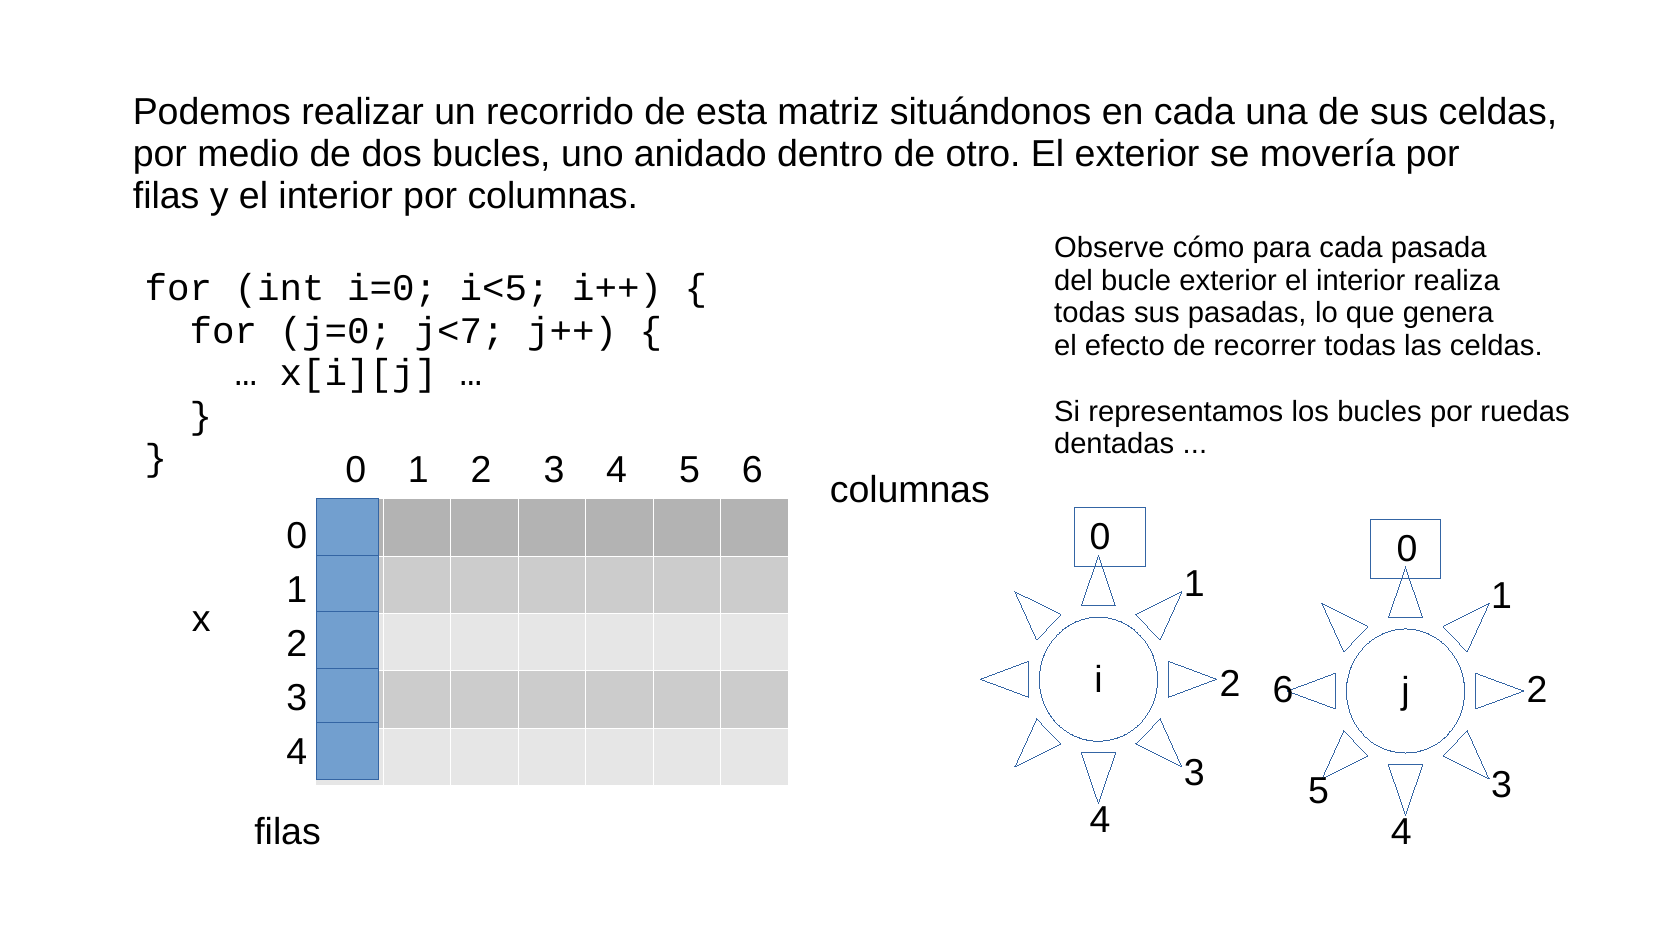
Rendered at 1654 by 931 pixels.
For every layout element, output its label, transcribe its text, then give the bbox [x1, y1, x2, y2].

table_cell [384, 557, 450, 613]
text_box i [1014, 718, 1061, 767]
table_cell [451, 729, 518, 785]
table_cell [519, 557, 585, 613]
text_box 0 [1074, 507, 1126, 565]
table_cell [586, 614, 653, 670]
table_cell [519, 671, 585, 728]
text_box 6 [1257, 661, 1309, 719]
text_box j [1443, 609, 1480, 652]
text_box 2 [1511, 661, 1563, 719]
table_cell [519, 729, 585, 785]
text_box 3 [1169, 744, 1220, 801]
table_cell [654, 729, 720, 785]
text_box j [1475, 673, 1511, 709]
text_box columnas [814, 460, 1005, 518]
text_box filas [239, 803, 336, 860]
text_box i [1014, 591, 1061, 640]
text_box i [1081, 565, 1116, 606]
table_cell [379, 557, 383, 613]
table_header [654, 499, 720, 556]
table_cell [451, 614, 518, 670]
table_cell [721, 729, 788, 785]
text_box i [1081, 752, 1116, 791]
text_box i [1039, 617, 1158, 742]
table_cell [384, 671, 450, 728]
text_box x [177, 590, 226, 648]
text_box j [1443, 730, 1479, 773]
text_box j [1309, 673, 1336, 709]
table_cell [384, 614, 450, 670]
text_box j [1329, 730, 1368, 768]
table_header [451, 499, 518, 556]
table_header [519, 499, 585, 556]
table_cell [721, 614, 788, 670]
text_box 4 [1074, 791, 1126, 849]
table_cell [451, 671, 518, 728]
table_cell [451, 557, 518, 613]
table_cell [379, 671, 383, 728]
text_box i [1135, 718, 1172, 761]
table_header [721, 499, 788, 556]
text_box 3 [1476, 755, 1527, 813]
text_box 2 [1204, 655, 1256, 713]
text_box j [1321, 603, 1368, 652]
text_box 5 [1293, 761, 1344, 819]
text_box j [1388, 577, 1423, 618]
table_cell [654, 557, 720, 613]
table_cell [379, 614, 383, 670]
text_box [316, 498, 379, 780]
table_header [379, 499, 383, 556]
text_box j [1388, 764, 1423, 803]
table_header [384, 499, 450, 556]
table_cell [654, 671, 720, 728]
text_box 4 [1375, 803, 1427, 860]
table_cell [721, 671, 788, 728]
text_box i [1168, 661, 1204, 698]
text_box 1 [1169, 555, 1220, 612]
table_cell [519, 614, 585, 670]
text_box 1 [1476, 566, 1527, 624]
text_box for (int i=0; i<5; i++) { for (j=0; j<7; j++) { … x[i][j] … } } [129, 262, 723, 490]
table_cell [384, 729, 450, 785]
text_box Podemos realizar un recorrido de esta matriz situándonos en cada una de sus celdas, por medio de dos bucles, uno anidado dentro de otro. El exterior se movería por filas y el interior por columnas. [118, 82, 1573, 224]
text_box j [1346, 628, 1465, 754]
table_cell [586, 729, 653, 785]
table_cell [654, 614, 720, 670]
text_box 0 1 2 3 4 [271, 507, 316, 780]
text_box 0 1 2 3 4 5 6 [330, 441, 779, 499]
table_cell [586, 671, 653, 728]
text_box Observe cómo para cada pasada del bucle exterior el interior realiza todas sus pasadas, lo que genera el efecto de recorrer todas las celdas. Si representamos los bucles por ruedas dentadas ... [1039, 223, 1586, 468]
text_box i [1135, 597, 1173, 640]
table_header [586, 499, 653, 556]
text_box 0 [1381, 519, 1433, 577]
text_box i [980, 661, 1029, 698]
table_cell [586, 557, 653, 613]
table_cell [316, 729, 383, 785]
table_cell [721, 557, 788, 613]
